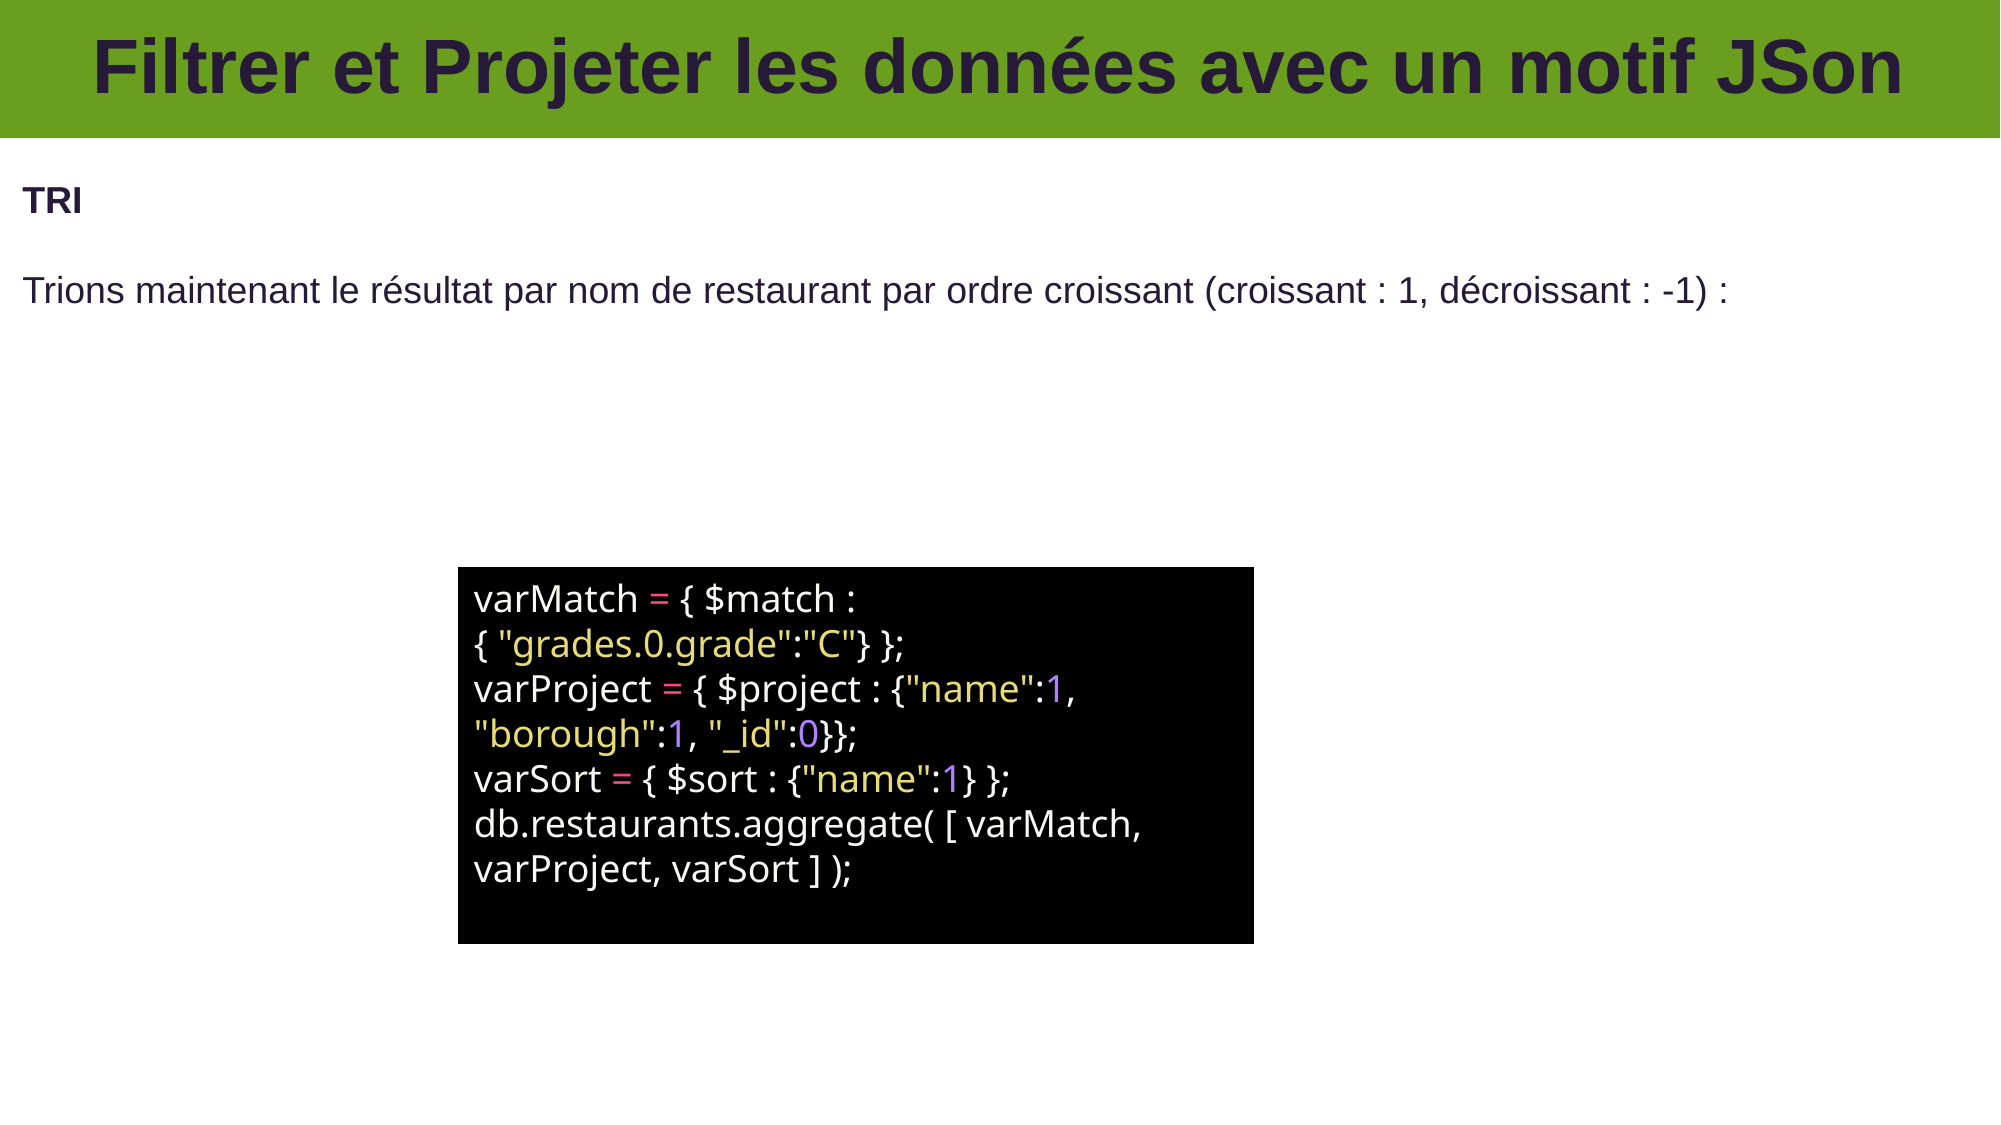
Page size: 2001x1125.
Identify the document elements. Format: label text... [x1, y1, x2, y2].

text_box [0, 139, 2000, 1125]
text_box varMatch = { $match : { "grades.0.grade":"C"} }; varProject = { $project : {"name":1, "borough":1, "_id":0}}; varSort = { $sort : {"name":1} }; db.restaurants.aggregate( [ varMatch, varProject, varSort ] ); [458, 567, 1254, 902]
text_box Filtrer et Projeter les données avec un motif JSon [0, 0, 2000, 139]
text_box TRI Trions maintenant le résultat par nom de restaurant par ordre croissant (croissant : 1, décroissant : -1) : [7, 168, 1993, 321]
